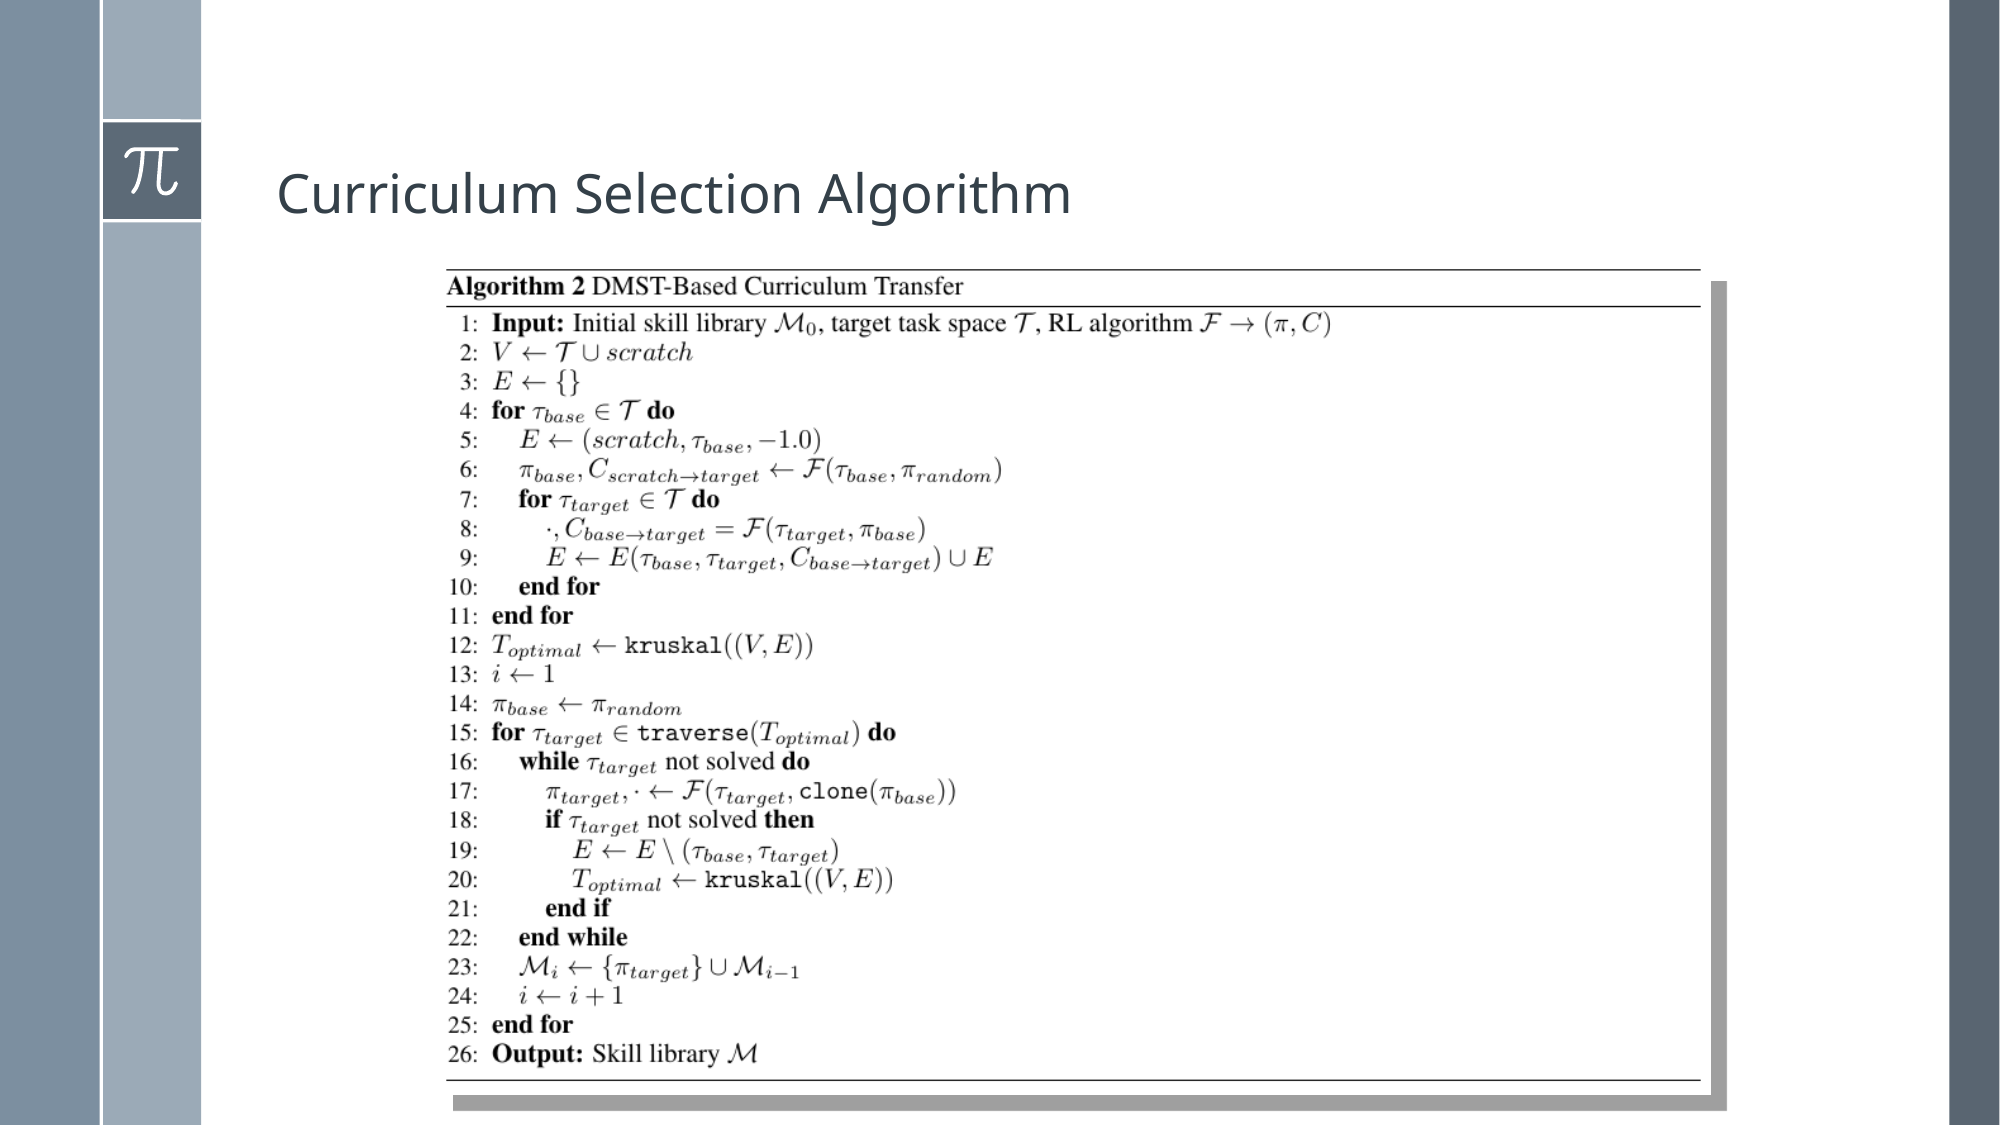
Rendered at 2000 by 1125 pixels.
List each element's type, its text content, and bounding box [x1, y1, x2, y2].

text_box Curriculum Selection Algorithm [261, 29, 1867, 233]
picture [435, 263, 1711, 1095]
